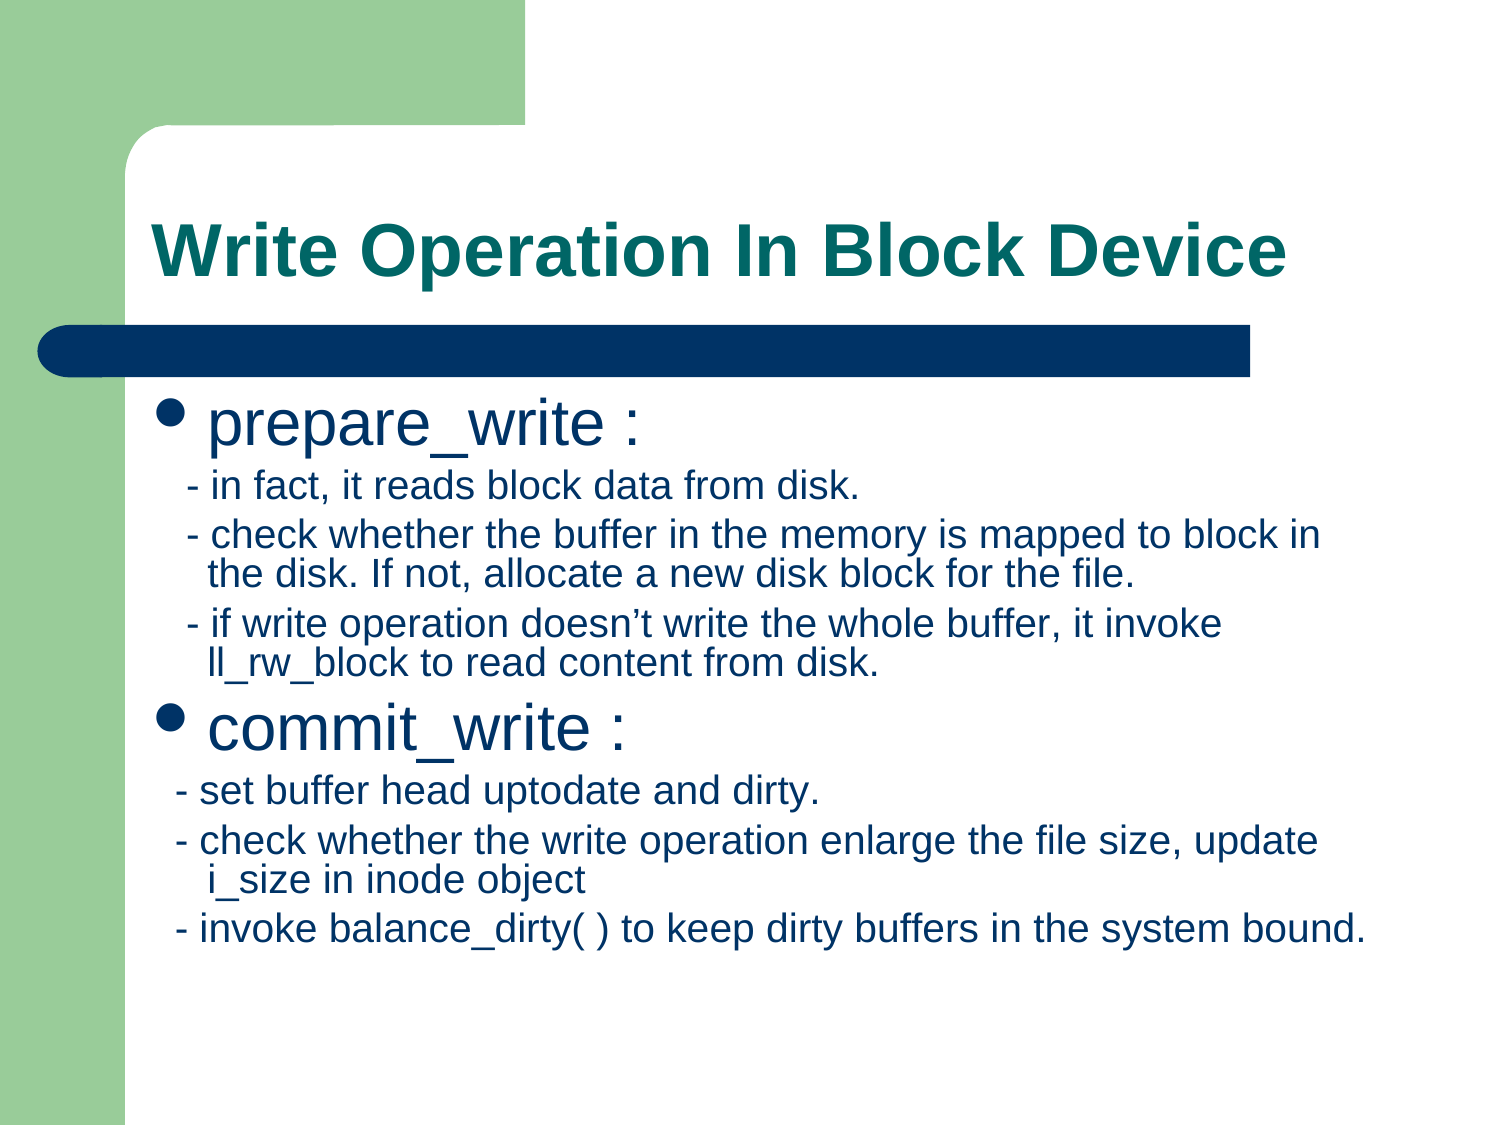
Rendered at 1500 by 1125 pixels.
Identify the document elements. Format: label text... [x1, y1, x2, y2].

list prepare_write : - in fact, it reads block data from disk. - check whether the buffer in the memory is mapped to block in the disk. If not, allocate a new disk block for the file. - if write operation doesn’t write the whole buffer, it invoke ll_rw_block to read content from disk. commit_write : - set buffer head uptodate and dirty. - check whether the write operation enlarge the file size, update i_size in inode object - invoke balance_dirty( ) to keep dirty buffers in the system bound. [137, 387, 1400, 999]
title Write Operation In Block Device [136, 136, 1414, 301]
